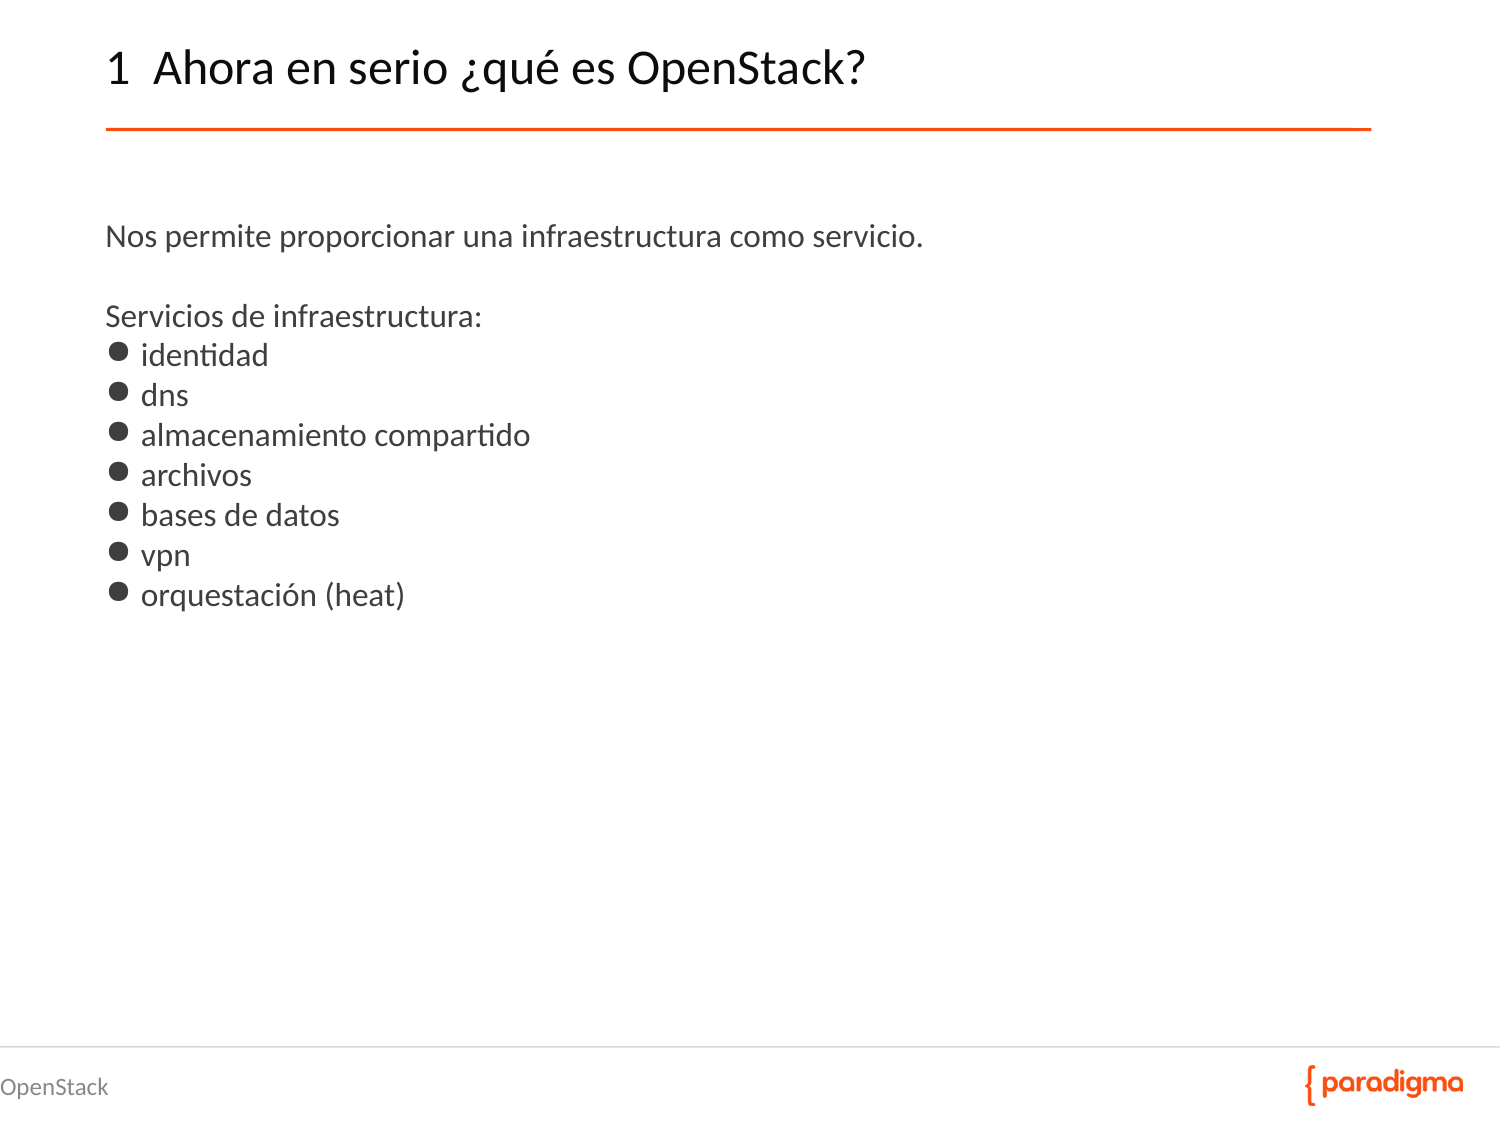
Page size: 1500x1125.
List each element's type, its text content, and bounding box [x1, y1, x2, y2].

text_box Nos permite proporcionar una infraestructura como servicio. Servicios de infraestructura: identidad dns almacenamiento compartido archivos bases de datos vpn orquestación (heat) [105, 206, 1395, 984]
text_box OpenStack [0, 1048, 1223, 1125]
text_box 1 Ahora en serio ¿qué es OpenStack? [105, 0, 1395, 130]
picture [1305, 1065, 1463, 1107]
